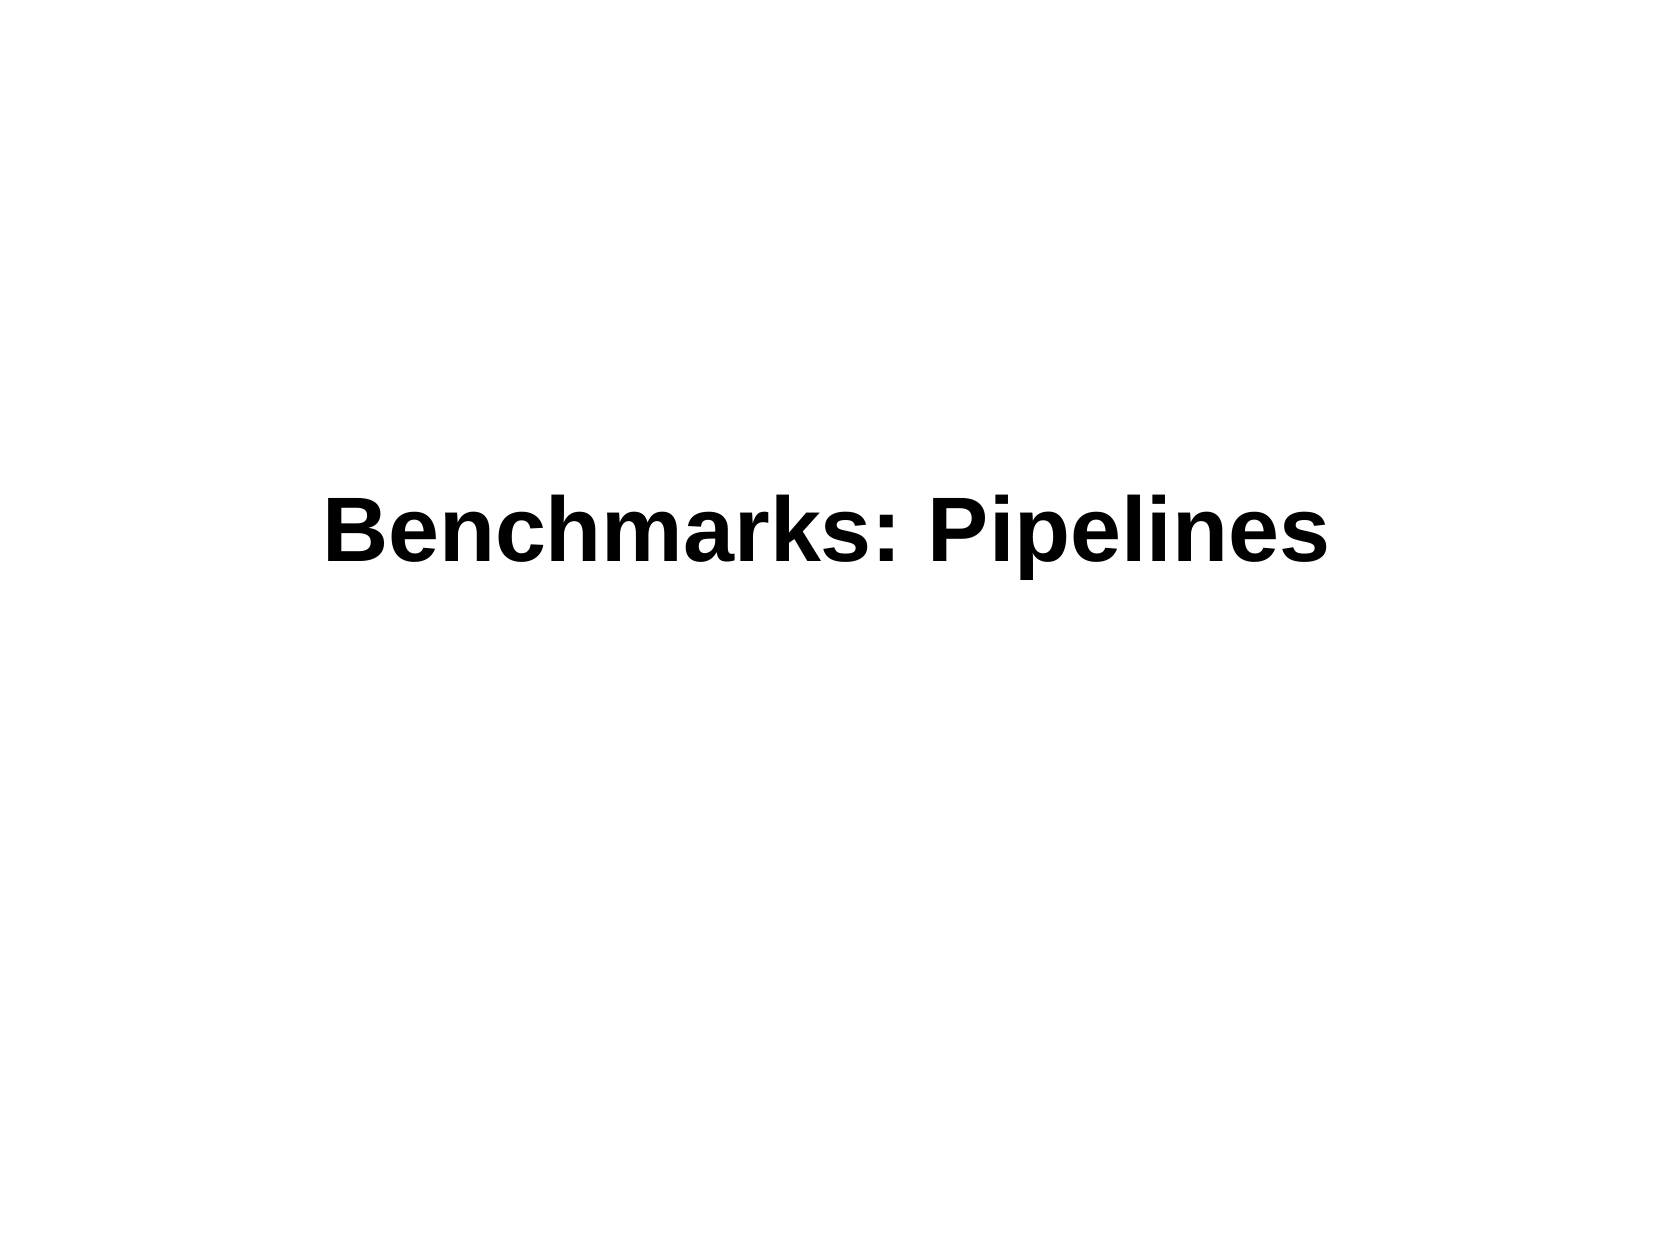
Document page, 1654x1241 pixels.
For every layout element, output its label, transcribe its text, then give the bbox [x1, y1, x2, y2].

subtitle Benchmarks: Pipelines [82, 49, 1571, 1010]
